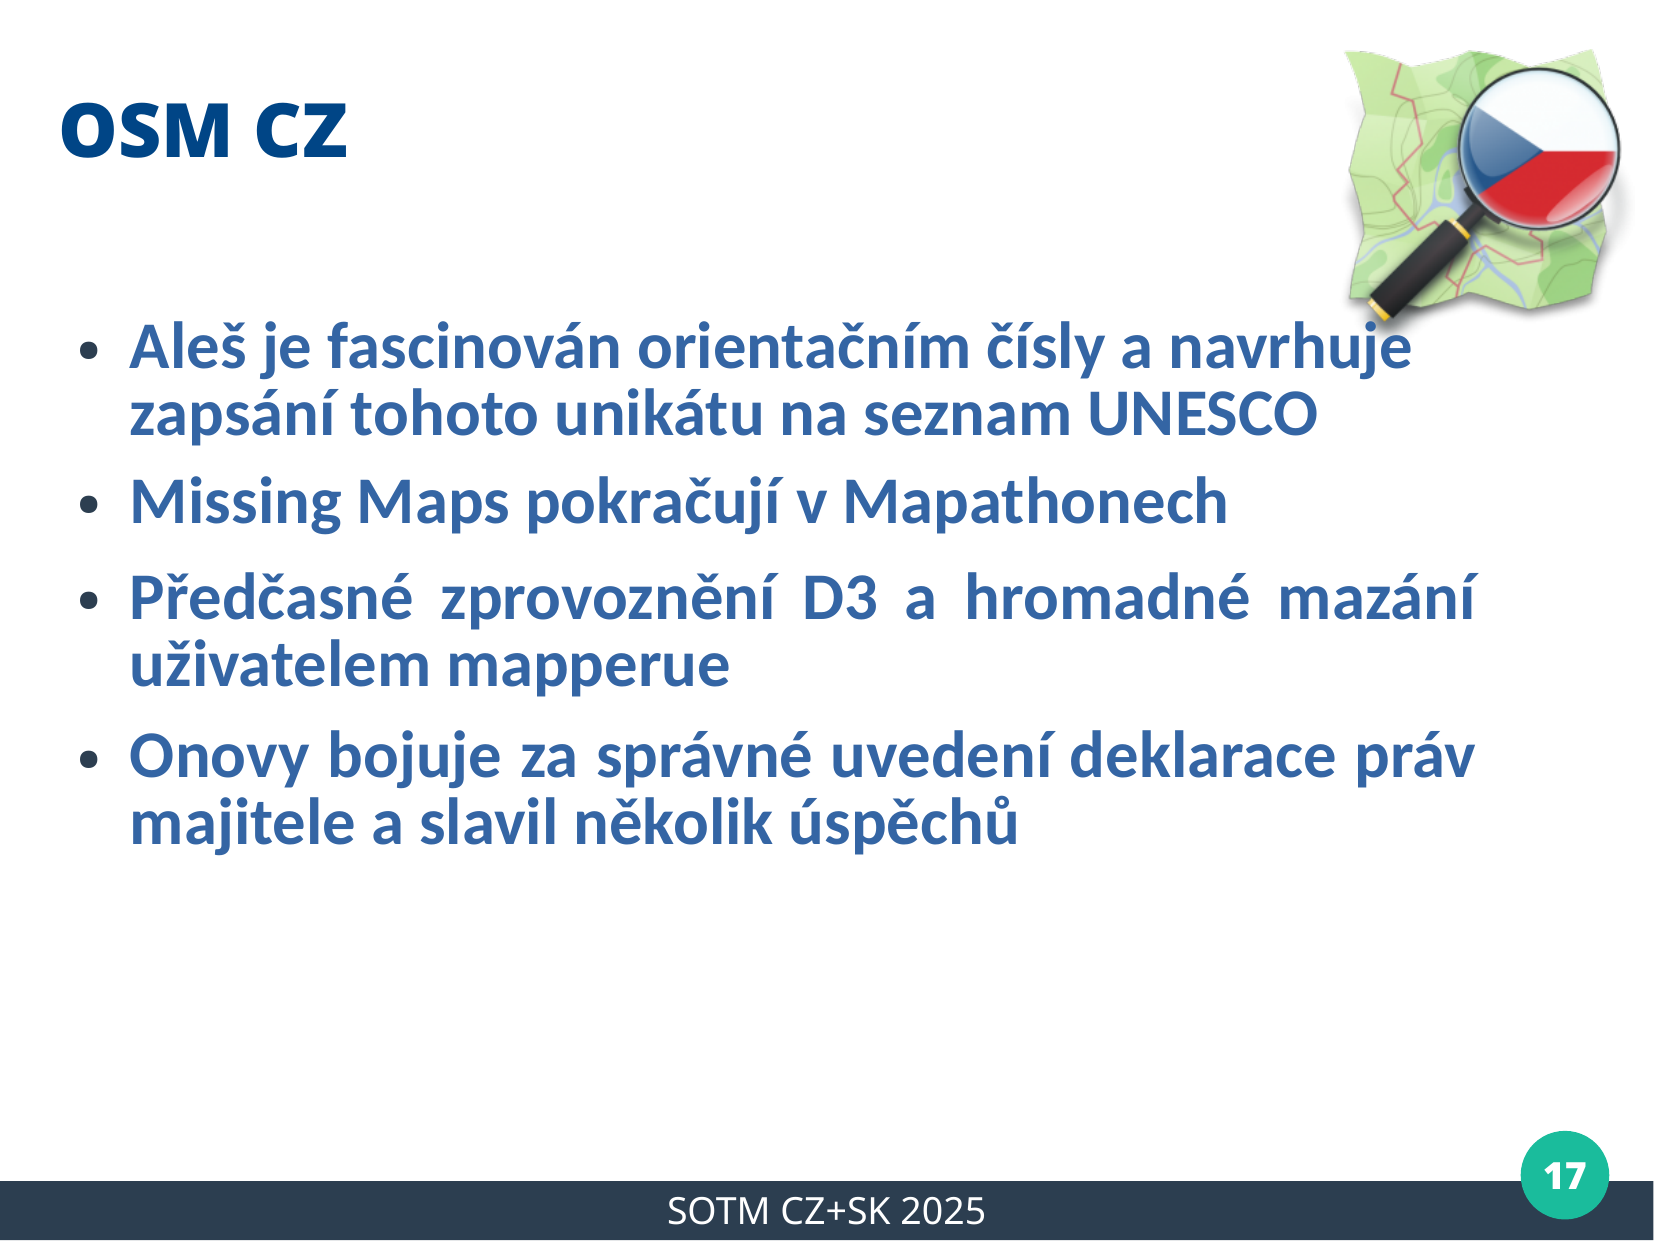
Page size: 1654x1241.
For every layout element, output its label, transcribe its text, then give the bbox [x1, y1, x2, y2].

list Aleš je fascinován orientačním čísly a navrhuje zapsání tohoto unikátu na seznam UNESCO Missing Maps pokračují v Mapathonech Předčasné zprovoznění D3 a hromadné mazání uživatelem mapperue Onovy bojuje za správné uvedení deklarace práv majitele a slavil několik úspěchů [59, 318, 1595, 1146]
picture [1334, 49, 1635, 350]
title OSM CZ [59, 49, 1347, 207]
